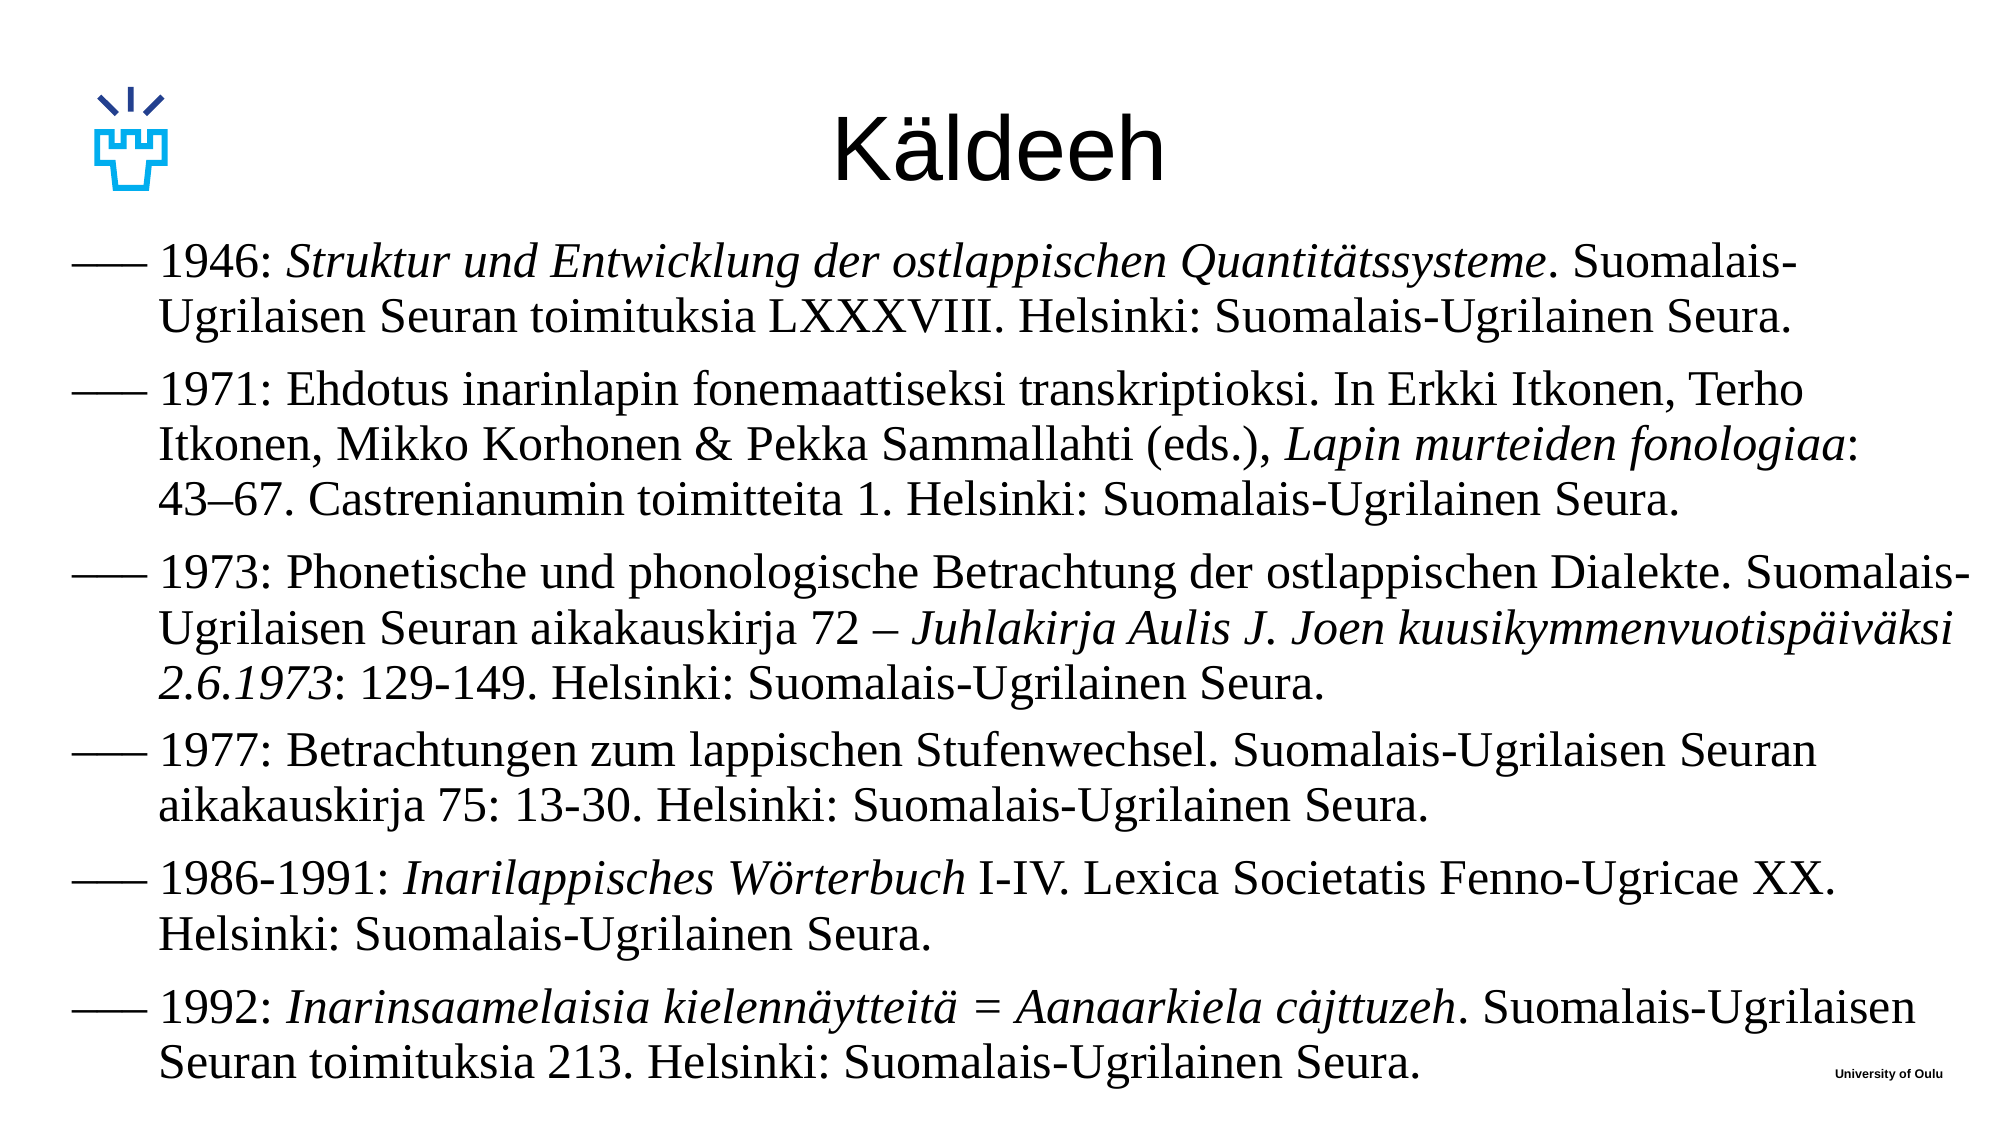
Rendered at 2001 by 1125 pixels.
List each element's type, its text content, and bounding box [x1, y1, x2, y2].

title Käldeeh [539, 47, 1461, 232]
list ––– 1946: Struktur und Entwicklung der ostlappischen Quantitätssysteme. Suomalais- Ugrilaisen Seuran toimituksia LXXXVIII. Helsinki: Suomalais-Ugrilainen Seura. ––– 1971: Ehdotus inarinlapin fonemaattiseksi transkriptioksi. In Erkki Itkonen, Terho Itkonen, Mikko Korhonen & Pekka Sammallahti (eds.), Lapin murteiden fonologiaa: 43–67. Castrenianumin toimitteita 1. Helsinki: Suomalais-Ugrilainen Seura. ––– 1973: Phonetische und phonologische Betrachtung der ostlappischen Dialekte. Suomalais- Ugrilaisen Seuran aikakauskirja 72 – Juhlakirja Aulis J. Joen kuusikymmenvuotispäiväksi 2.6.1973: 129-149. Helsinki: Suomalais-Ugrilainen Seura. ––– 1977: Betrachtungen zum lappischen Stufenwechsel. Suomalais-Ugrilaisen Seuran aikakauskirja 75: 13-30. Helsinki: Suomalais-Ugrilainen Seura. ––– 1986-1991: Inarilappisches Wörterbuch I-IV. Lexica Societatis Fenno-Ugricae XX. Helsinki: Suomalais-Ugrilainen Seura. ––– 1992: Inarinsaamelaisia kielennäytteitä = Aanaarkiela cȧjttuzeh. Suomalais-Ugrilaisen Seuran toimituksia 213. Helsinki: Suomalais-Ugrilainen Seura. [1, 232, 2000, 1121]
